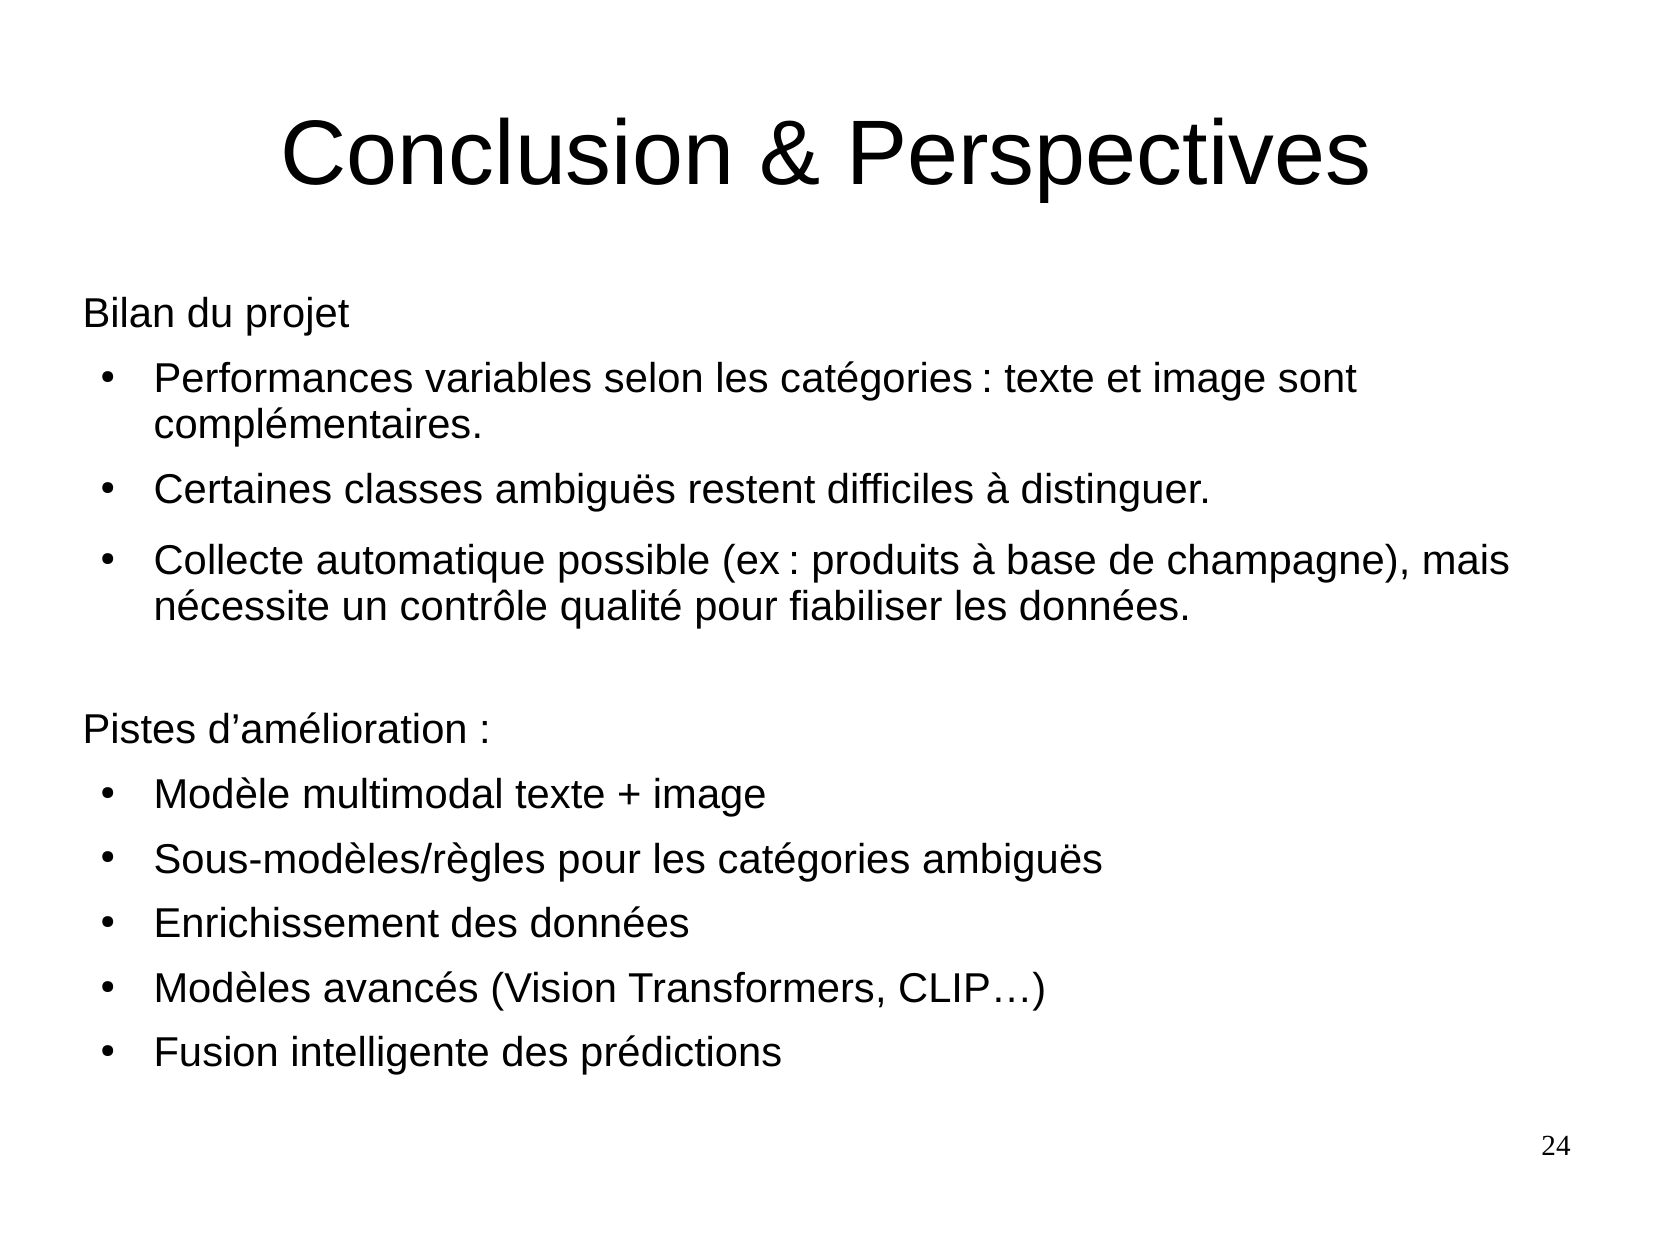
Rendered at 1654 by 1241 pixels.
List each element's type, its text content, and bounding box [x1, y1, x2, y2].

title Conclusion & Perspectives [82, 49, 1571, 257]
list Bilan du projet Performances variables selon les catégories : texte et image sont complémentaires. Certaines classes ambiguës restent difficiles à distinguer. Collecte automatique possible (ex : produits à base de champagne), mais nécessite un contrôle qualité pour fiabiliser les données. Pistes d’amélioration : Modèle multimodal texte + image Sous-modèles/règles pour les catégories ambiguës Enrichissement des données Modèles avancés (Vision Transformers, CLIP…) Fusion intelligente des prédictions [82, 290, 1571, 1109]
